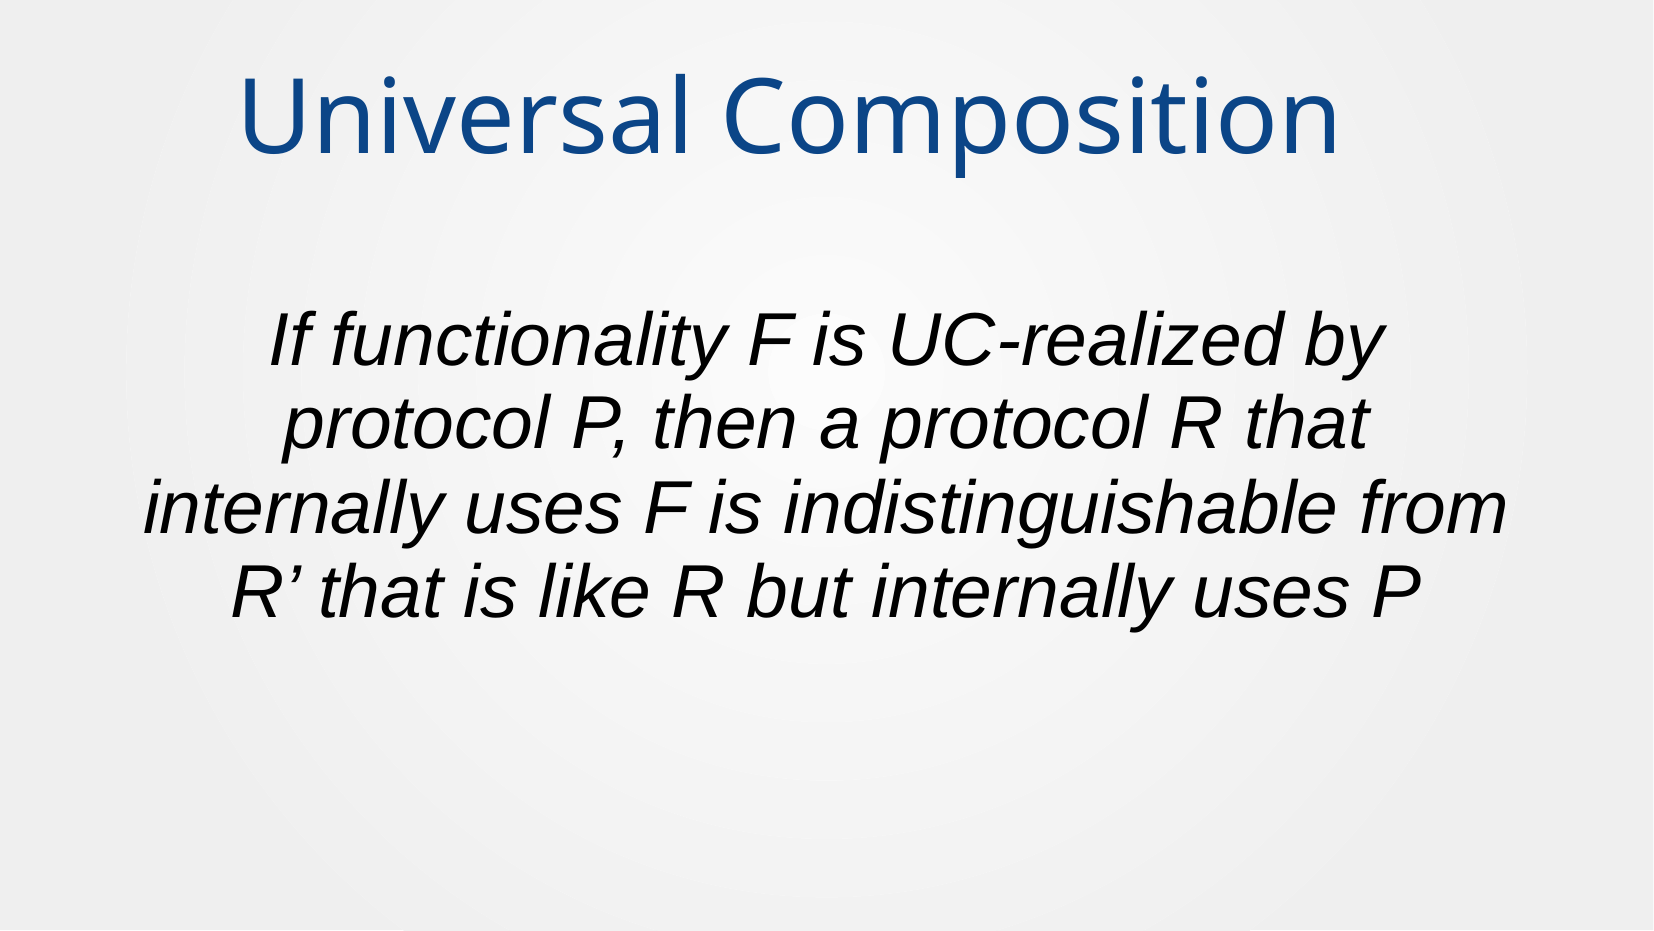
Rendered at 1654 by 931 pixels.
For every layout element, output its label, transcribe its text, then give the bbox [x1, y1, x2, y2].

text_box If functionality F is UC-realized by protocol P, then a protocol R that internally uses F is indistinguishable from R’ that is like R but internally uses P [121, 289, 1532, 641]
title Universal Composition [236, 48, 1418, 184]
